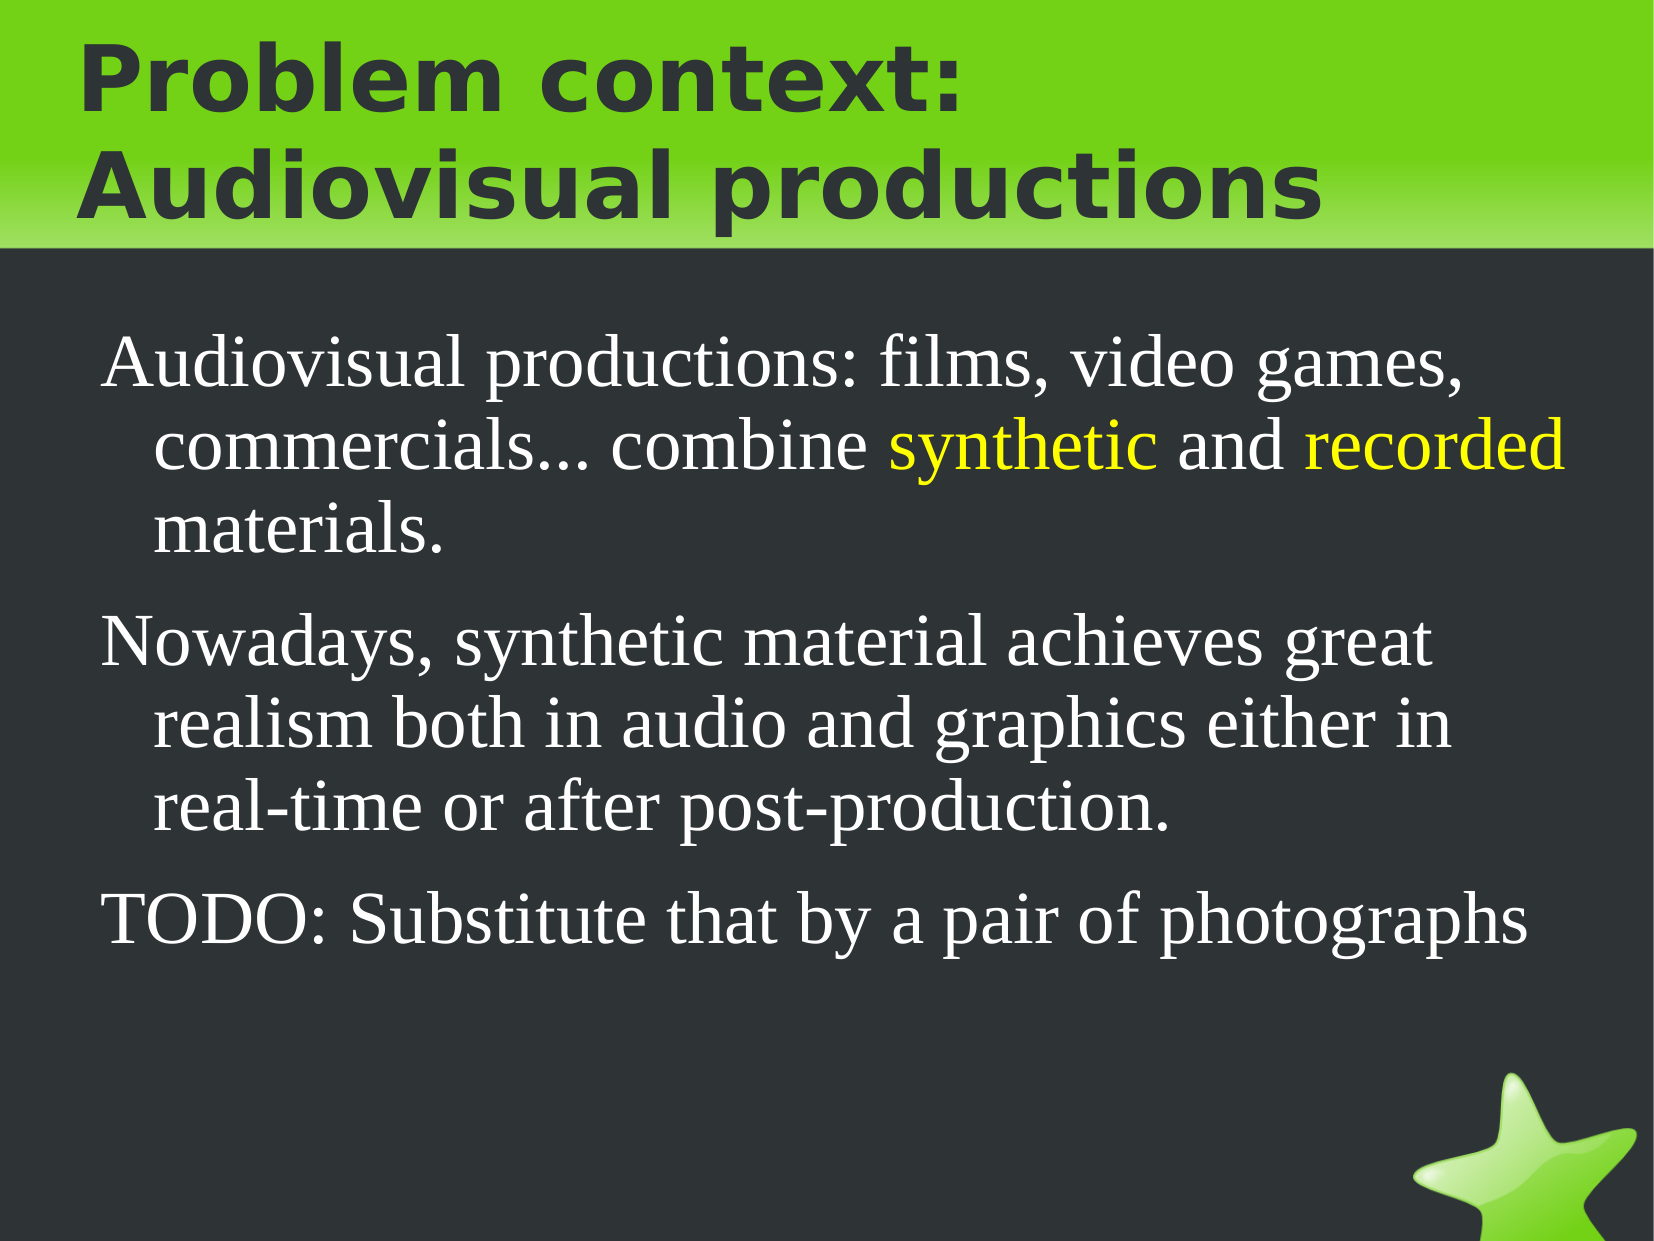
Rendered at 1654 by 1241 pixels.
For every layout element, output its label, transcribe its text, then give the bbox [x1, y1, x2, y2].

list Audiovisual productions: films, video games, commercials... combine synthetic and recorded materials. Nowadays, synthetic material achieves great realism both in audio and graphics either in real-time or after post-production. TODO: Substitute that by a pair of photographs [82, 319, 1571, 1139]
picture [0, 0, 1654, 1241]
title Problem context: Audiovisual productions [76, 25, 1565, 240]
